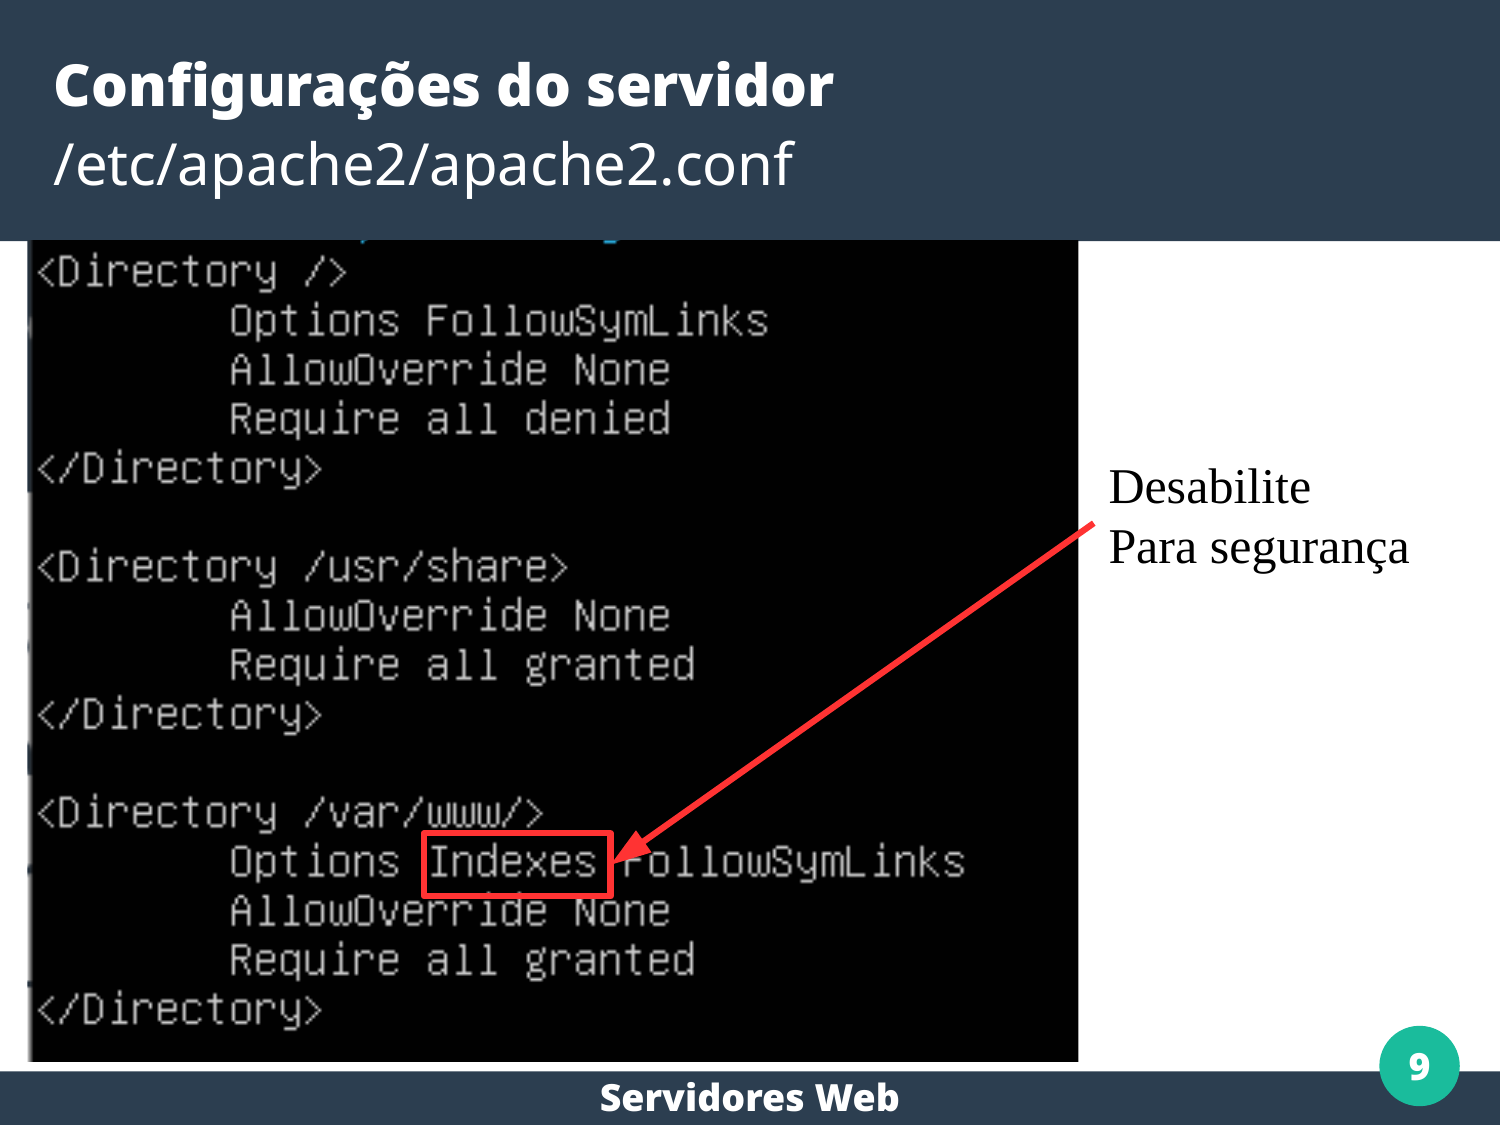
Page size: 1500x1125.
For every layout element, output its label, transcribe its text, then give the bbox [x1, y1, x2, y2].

text_box [423, 833, 611, 897]
picture [27, 240, 1079, 1062]
title Configurações do servidor /etc/apache2/apache2.conf [53, 44, 1447, 188]
text_box Desabilite Para segurança [1093, 446, 1491, 601]
